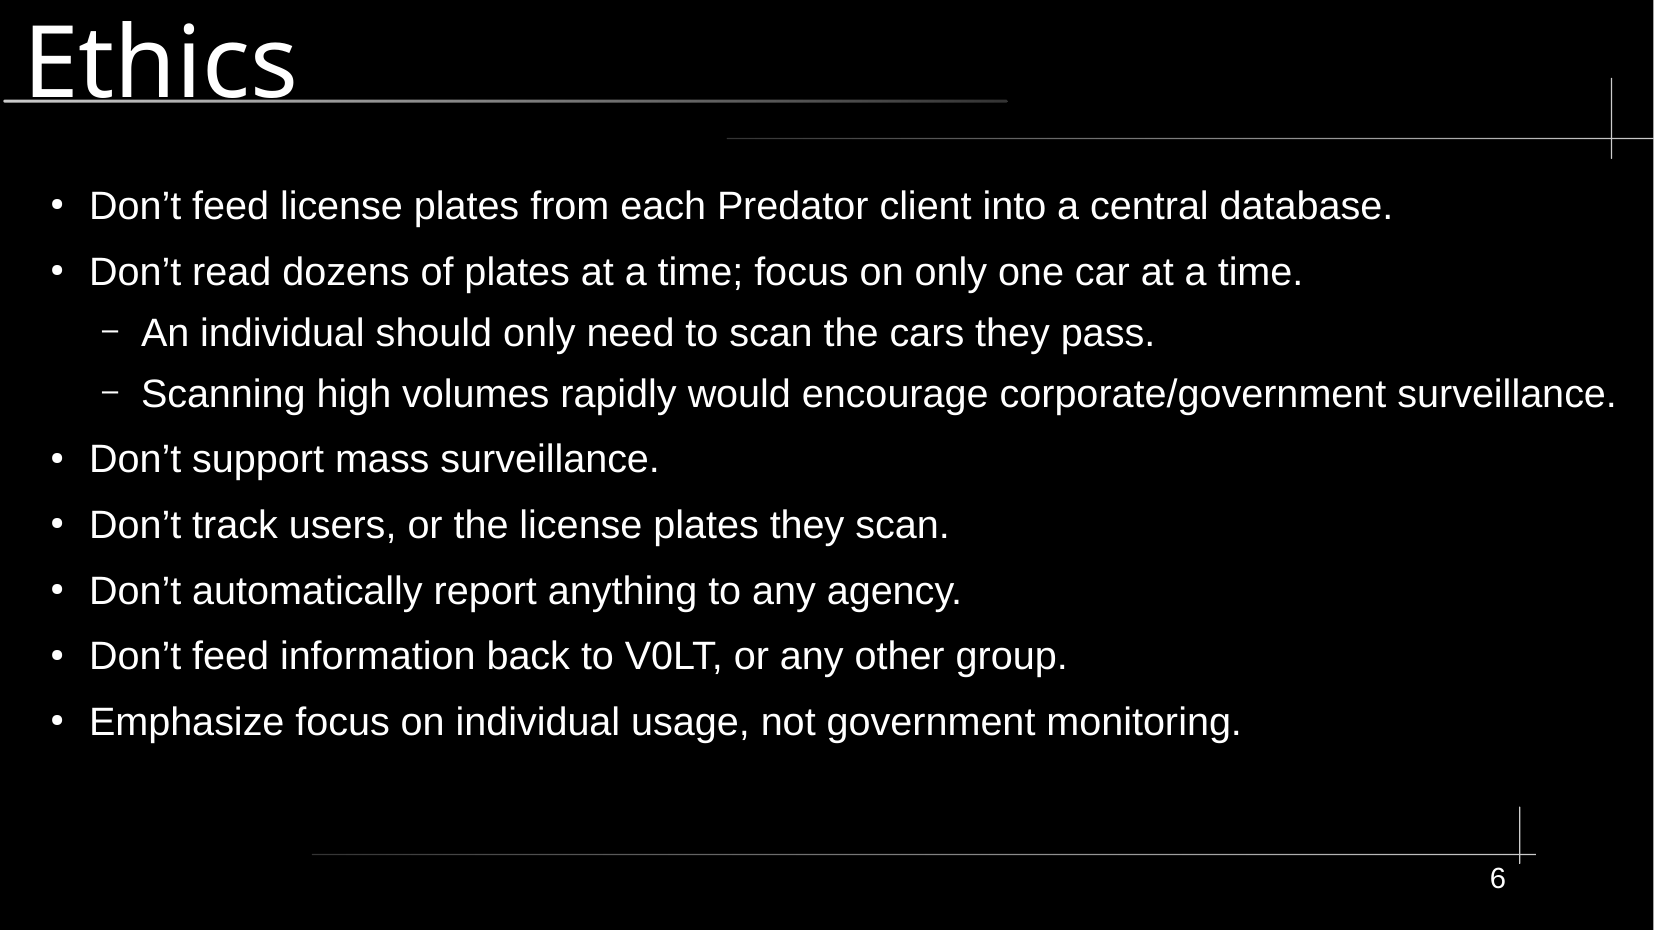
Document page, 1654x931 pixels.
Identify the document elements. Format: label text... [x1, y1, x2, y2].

list Don’t feed license plates from each Predator client into a central database. Don’t read dozens of plates at a time; focus on only one car at a time. An individual should only need to scan the cars they pass. Scanning high volumes rapidly would encourage corporate/government surveillance. Don’t support mass surveillance. Don’t track users, or the license plates they scan. Don’t automatically report anything to any agency. Don’t feed information back to V0LT, or any other group. Emphasize focus on individual usage, not government monitoring. [37, 183, 1651, 788]
title Ethics [23, 5, 1589, 113]
